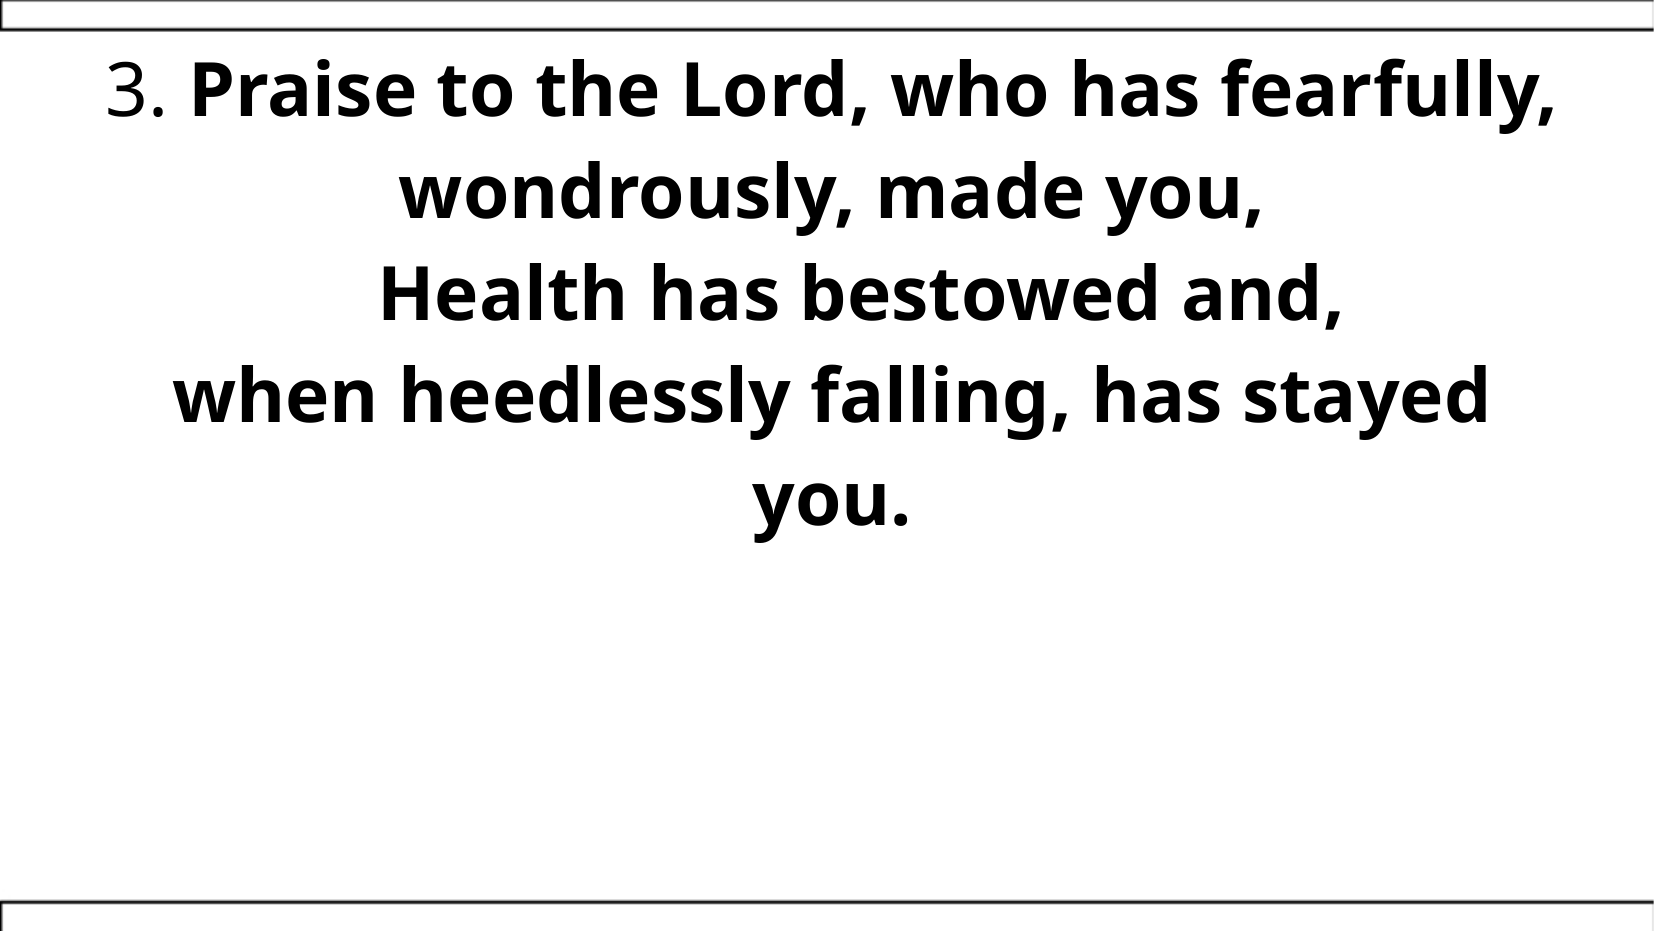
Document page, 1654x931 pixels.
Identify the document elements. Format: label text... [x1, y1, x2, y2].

picture [0, 0, 1654, 931]
text_box 3. Praise to the Lord, who has fearfully, wondrously, made you, Health has bestowed and, when heedlessly falling, has stayed you. [90, 28, 1576, 470]
